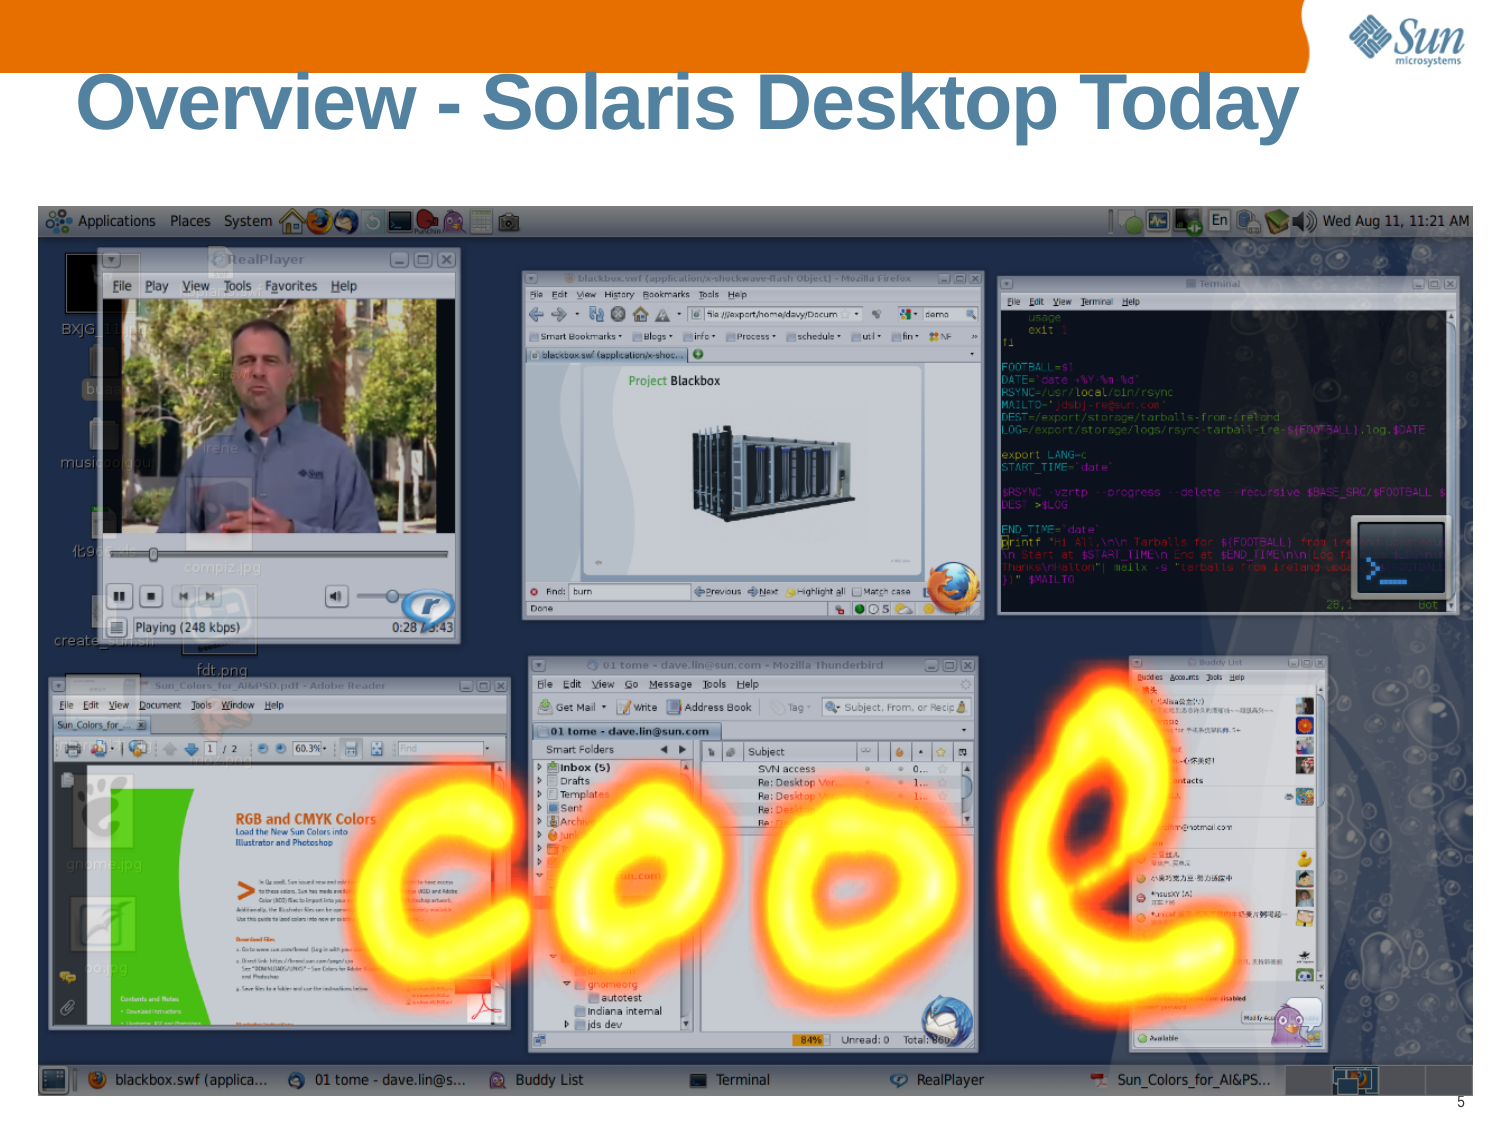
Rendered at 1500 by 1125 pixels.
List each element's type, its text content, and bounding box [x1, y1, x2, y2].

picture [38, 206, 1473, 1096]
picture [0, 0, 1500, 73]
title Overview - Solaris Desktop Today [75, 87, 1437, 206]
